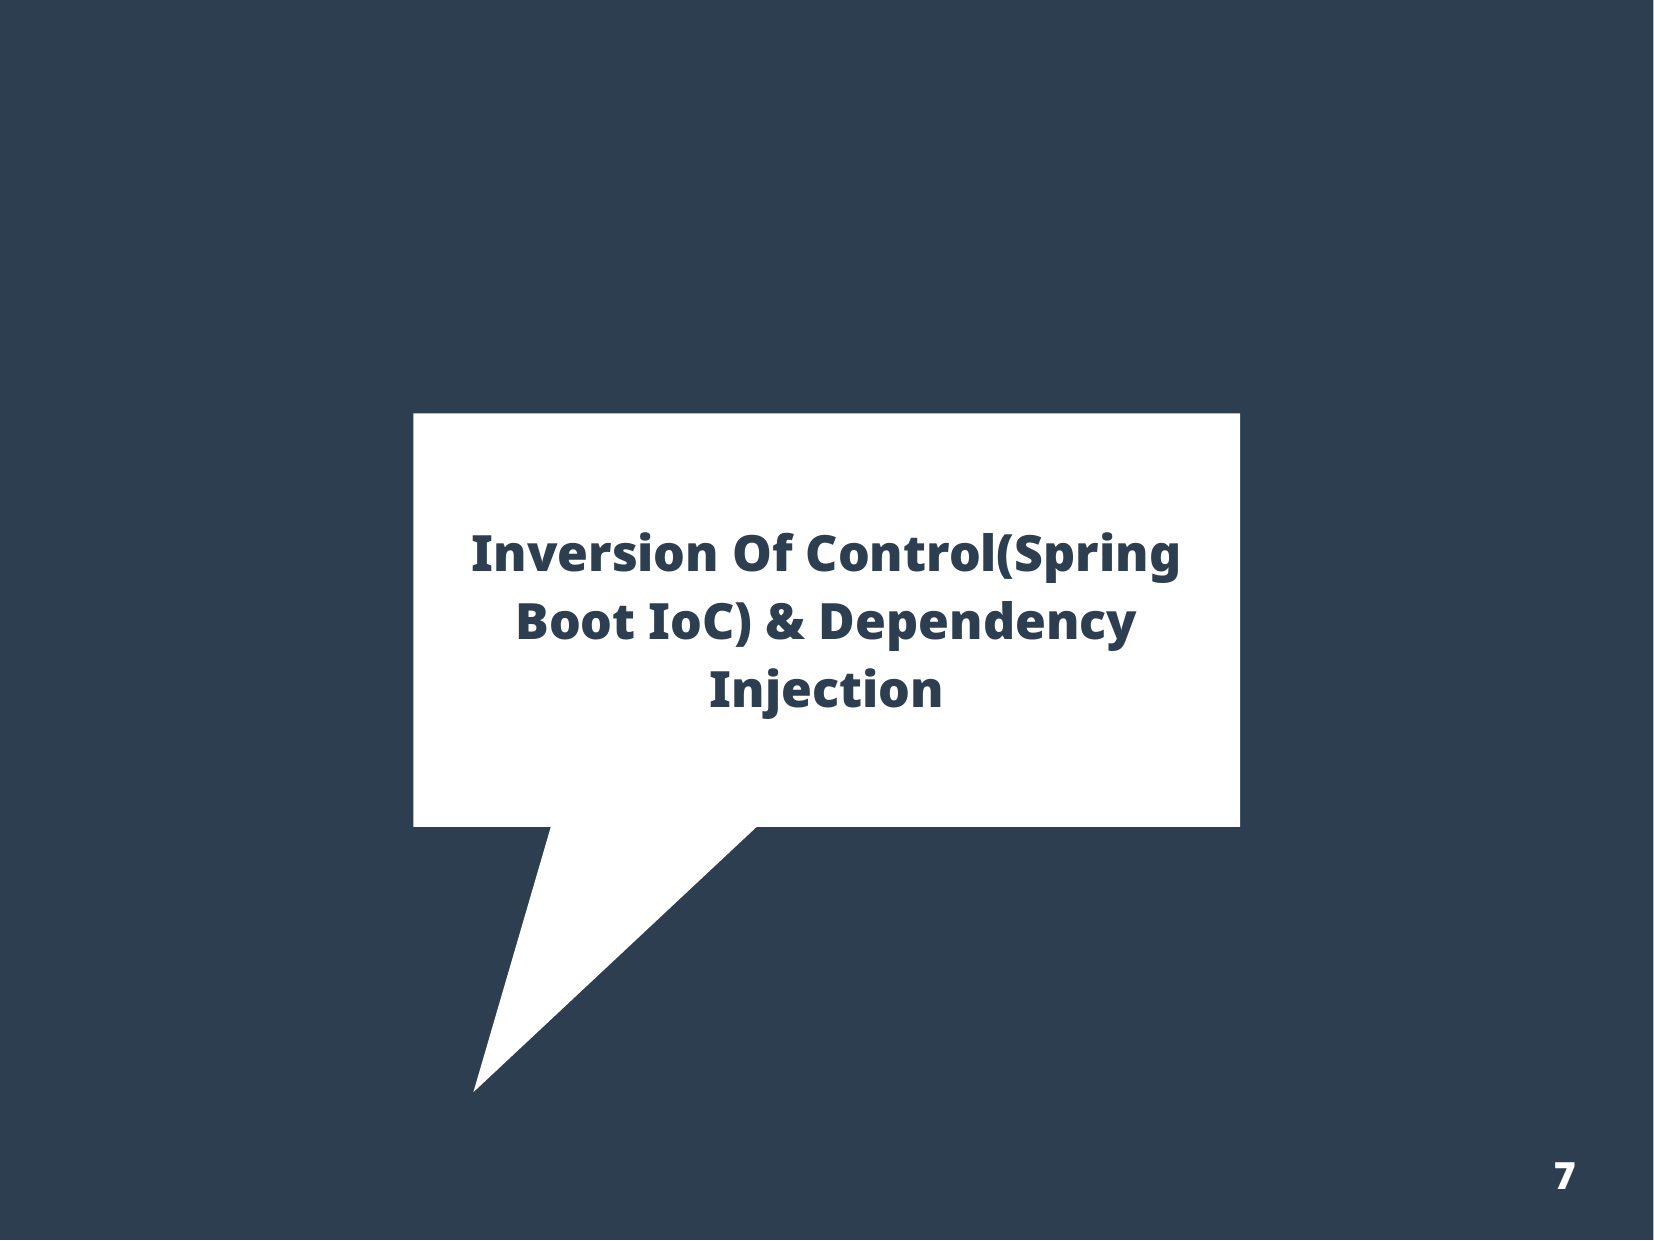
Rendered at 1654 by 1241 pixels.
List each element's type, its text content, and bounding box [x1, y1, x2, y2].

title Inversion Of Control(Spring Boot IoC) & Dependency Injection [442, 442, 1211, 798]
